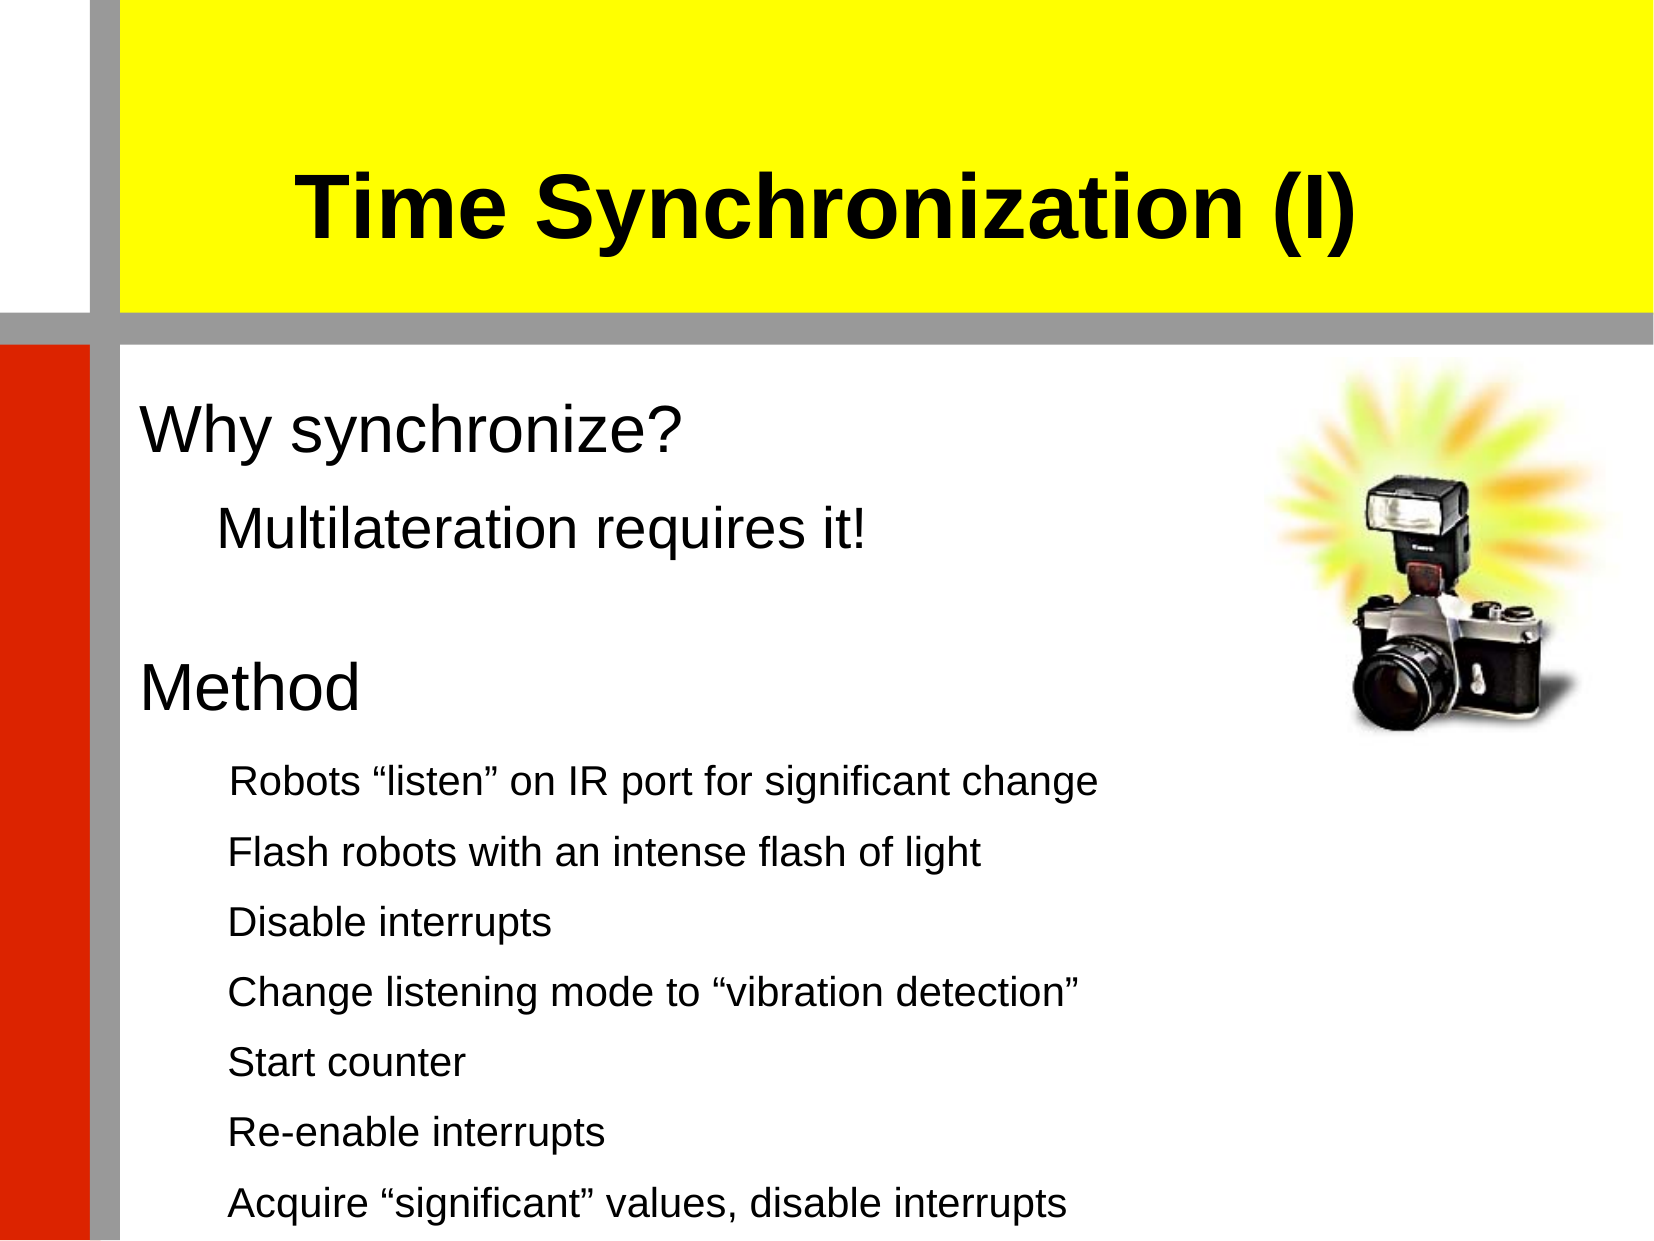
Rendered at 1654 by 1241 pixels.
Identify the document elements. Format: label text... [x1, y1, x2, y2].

title Time Synchronization (I) [121, 110, 1534, 303]
list Why synchronize? Multilateration requires it! Method Robots “listen” on IR port for significant change Flash robots with an intense flash of light Disable interrupts Change listening mode to “vibration detection” Start counter Re-enable interrupts Acquire “significant” values, disable interrupts [121, 391, 1534, 1226]
picture [1264, 357, 1623, 749]
